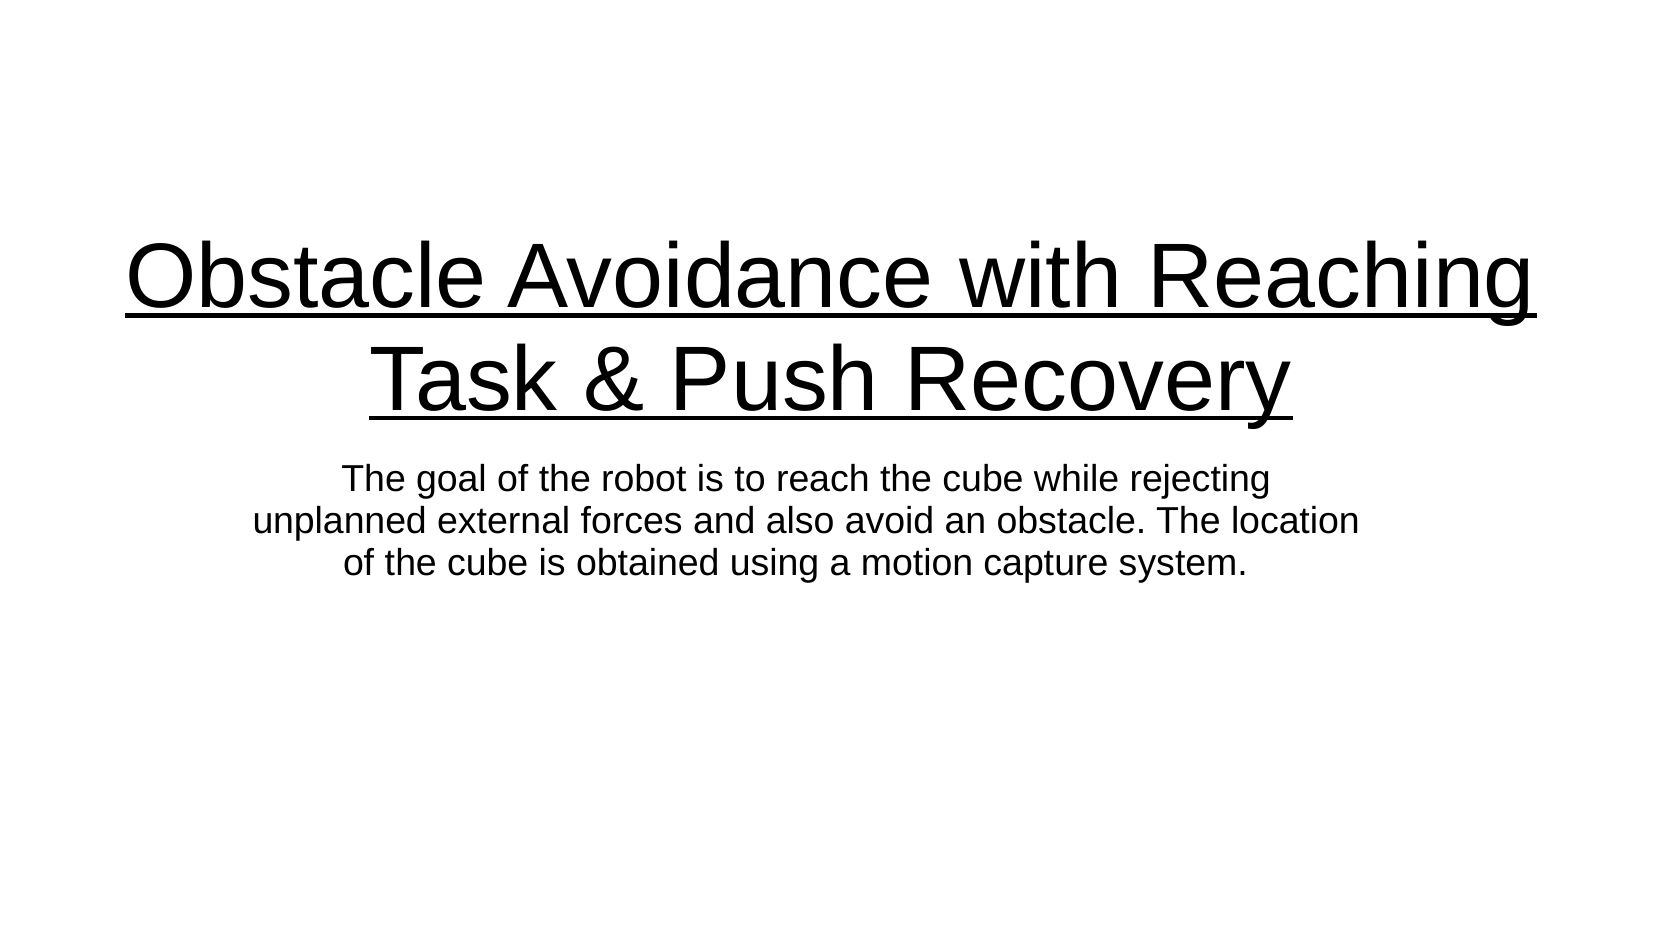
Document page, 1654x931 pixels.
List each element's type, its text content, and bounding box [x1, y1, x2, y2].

text_box The goal of the robot is to reach the cube while rejecting unplanned external forces and also avoid an obstacle. The location of the cube is obtained using a motion capture system. [236, 450, 1377, 616]
title Obstacle Avoidance with Reaching Task & Push Recovery [86, 224, 1576, 430]
